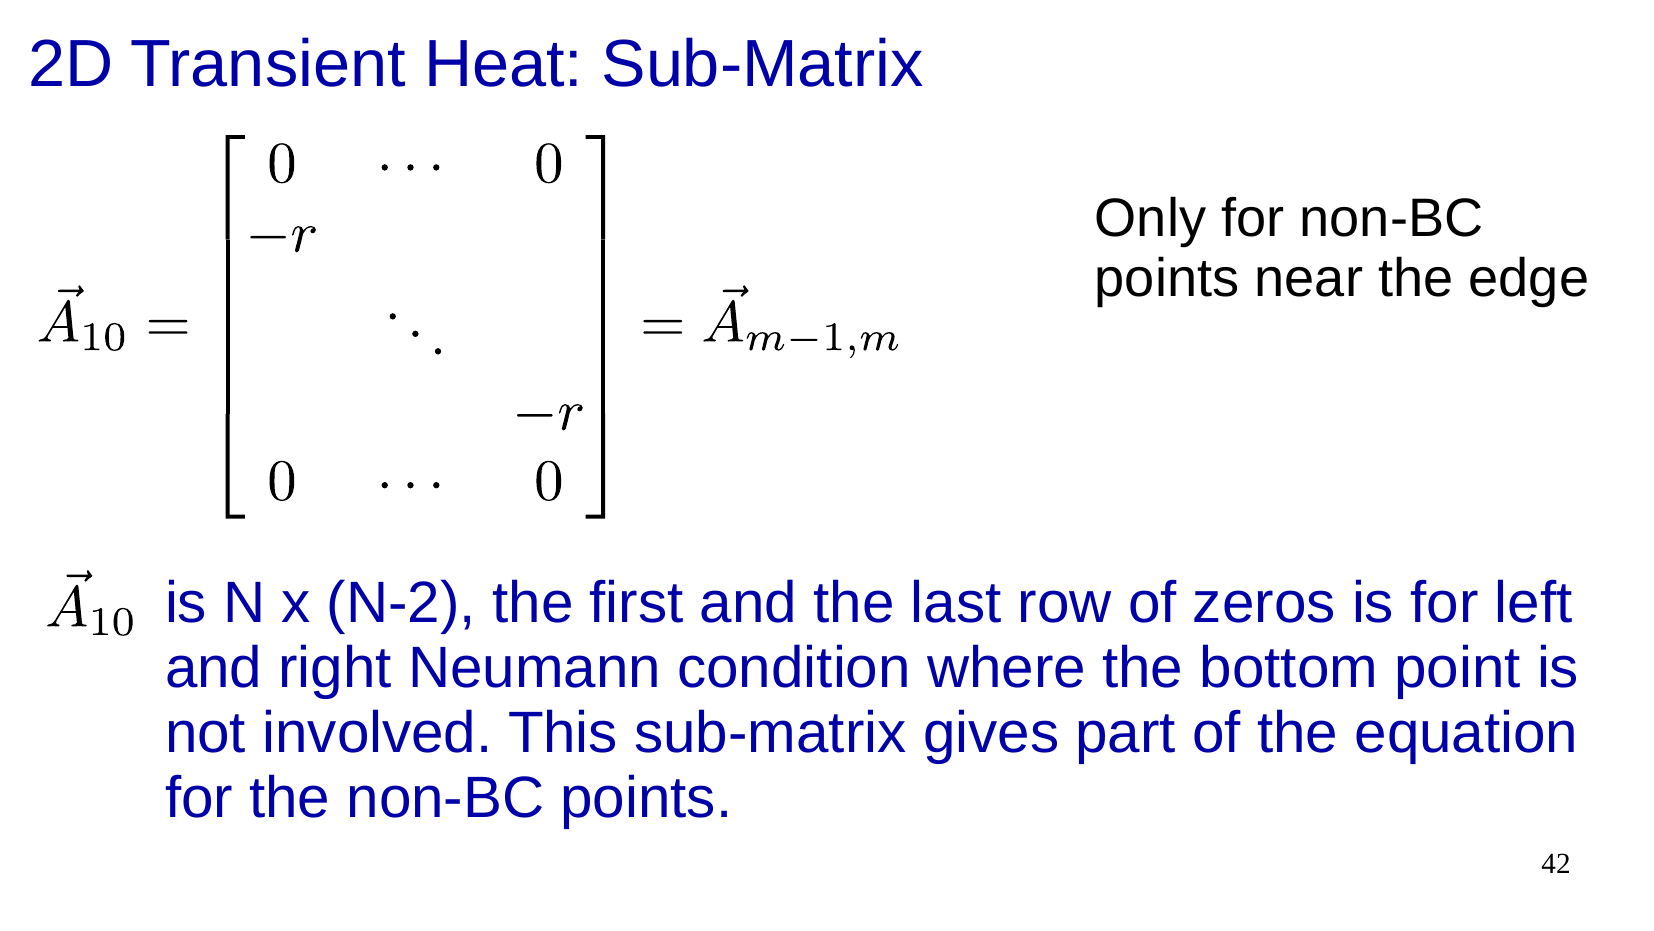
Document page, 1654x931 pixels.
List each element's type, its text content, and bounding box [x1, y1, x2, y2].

title 2D Transient Heat: Sub-Matrix [28, 21, 1626, 106]
text_box [45, 570, 135, 636]
text_box Only for non-BC points near the edge [1080, 180, 1636, 331]
list is N x (N-2), the first and the last row of zeros is for left and right Neumann condition where the bottom point is not involved. This sub-matrix gives part of the equation for the non-BC points. [165, 570, 1645, 916]
text_box [36, 135, 901, 519]
